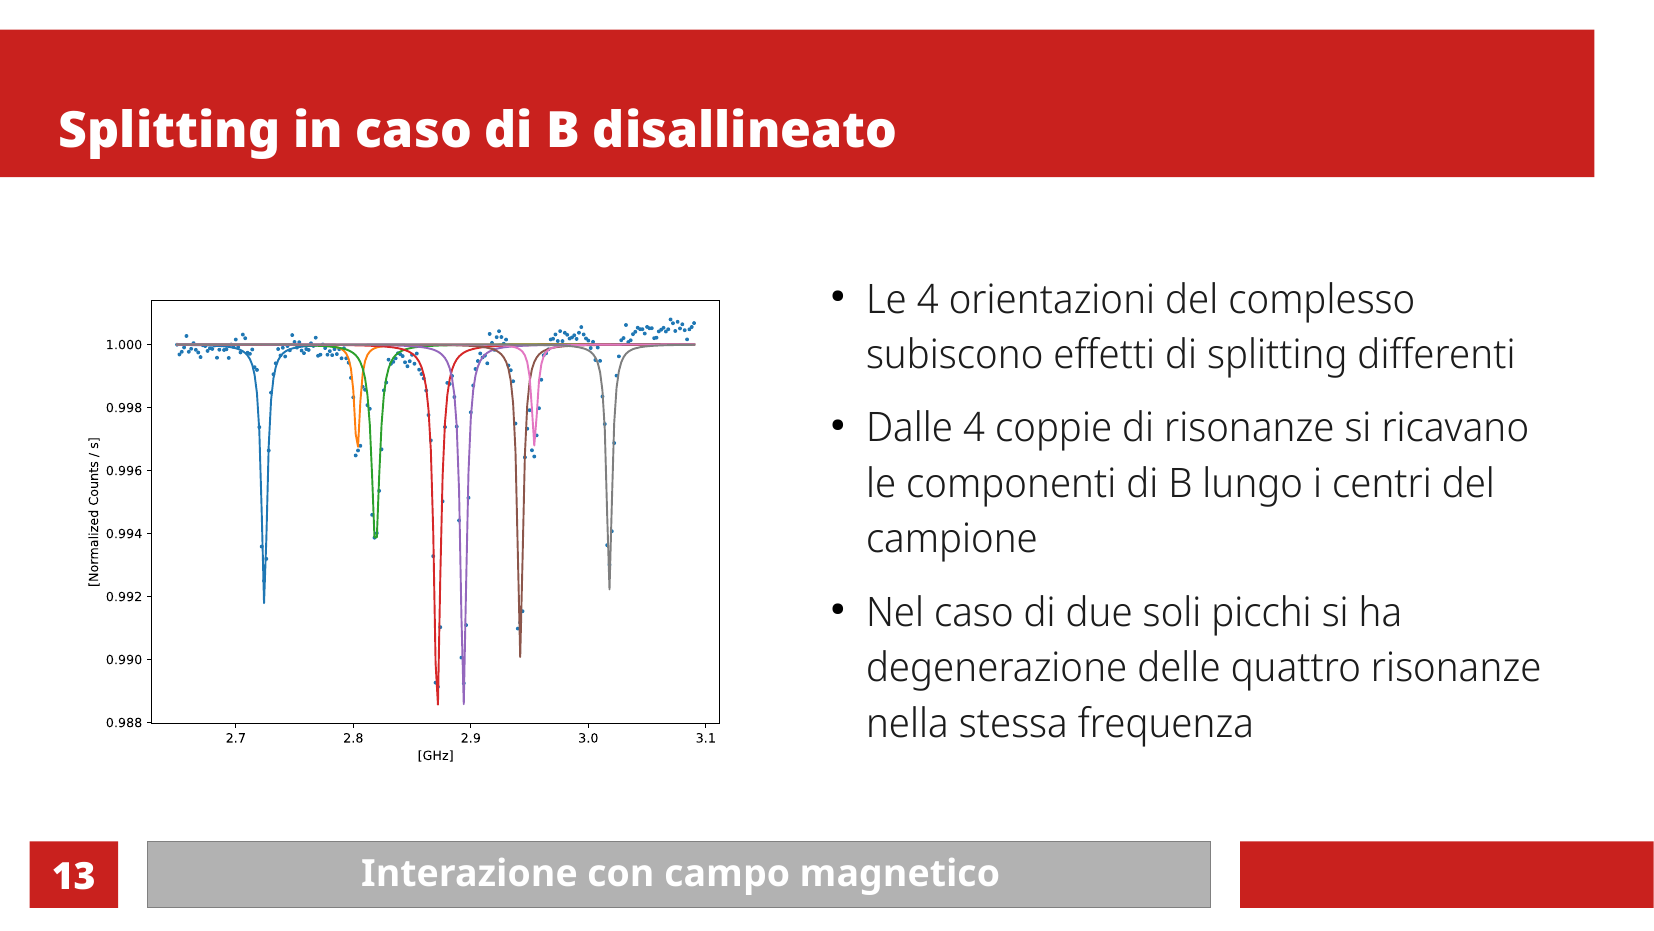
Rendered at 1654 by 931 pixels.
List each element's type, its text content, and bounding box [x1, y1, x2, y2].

list Le 4 orientazioni del complesso subiscono effetti di splitting differenti Dalle 4 coppie di risonanze si ricavano le componenti di B lungo i centri del campione Nel caso di due soli picchi si ha degenerazione delle quattro risonanze nella stessa frequenza [830, 221, 1566, 798]
text_box Interazione con campo magnetico [155, 838, 1206, 905]
title Splitting in caso di B disallineato [59, 44, 1595, 163]
picture [58, 233, 794, 785]
